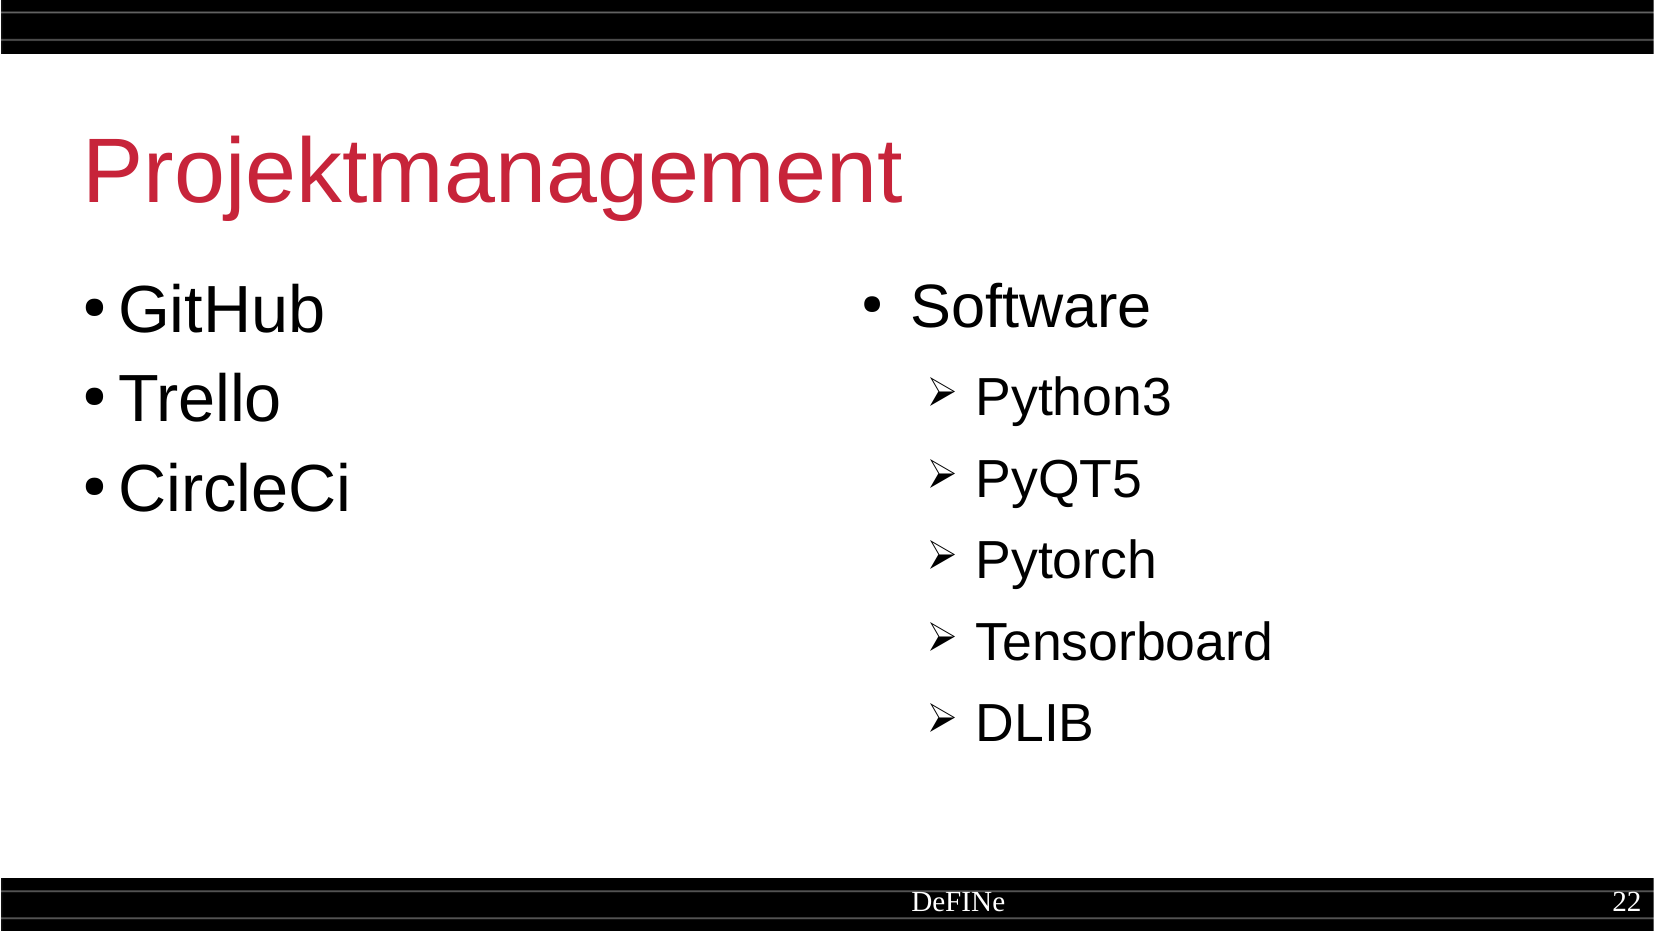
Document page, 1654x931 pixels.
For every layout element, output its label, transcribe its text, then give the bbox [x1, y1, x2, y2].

list Software Python3 PyQT5 Pytorch Tensorboard DLIB [845, 271, 1572, 758]
list GitHub Trello CircleCi [82, 271, 809, 758]
picture [1, 0, 1654, 54]
title Projektmanagement [82, 92, 1571, 249]
picture [1, 878, 1654, 931]
